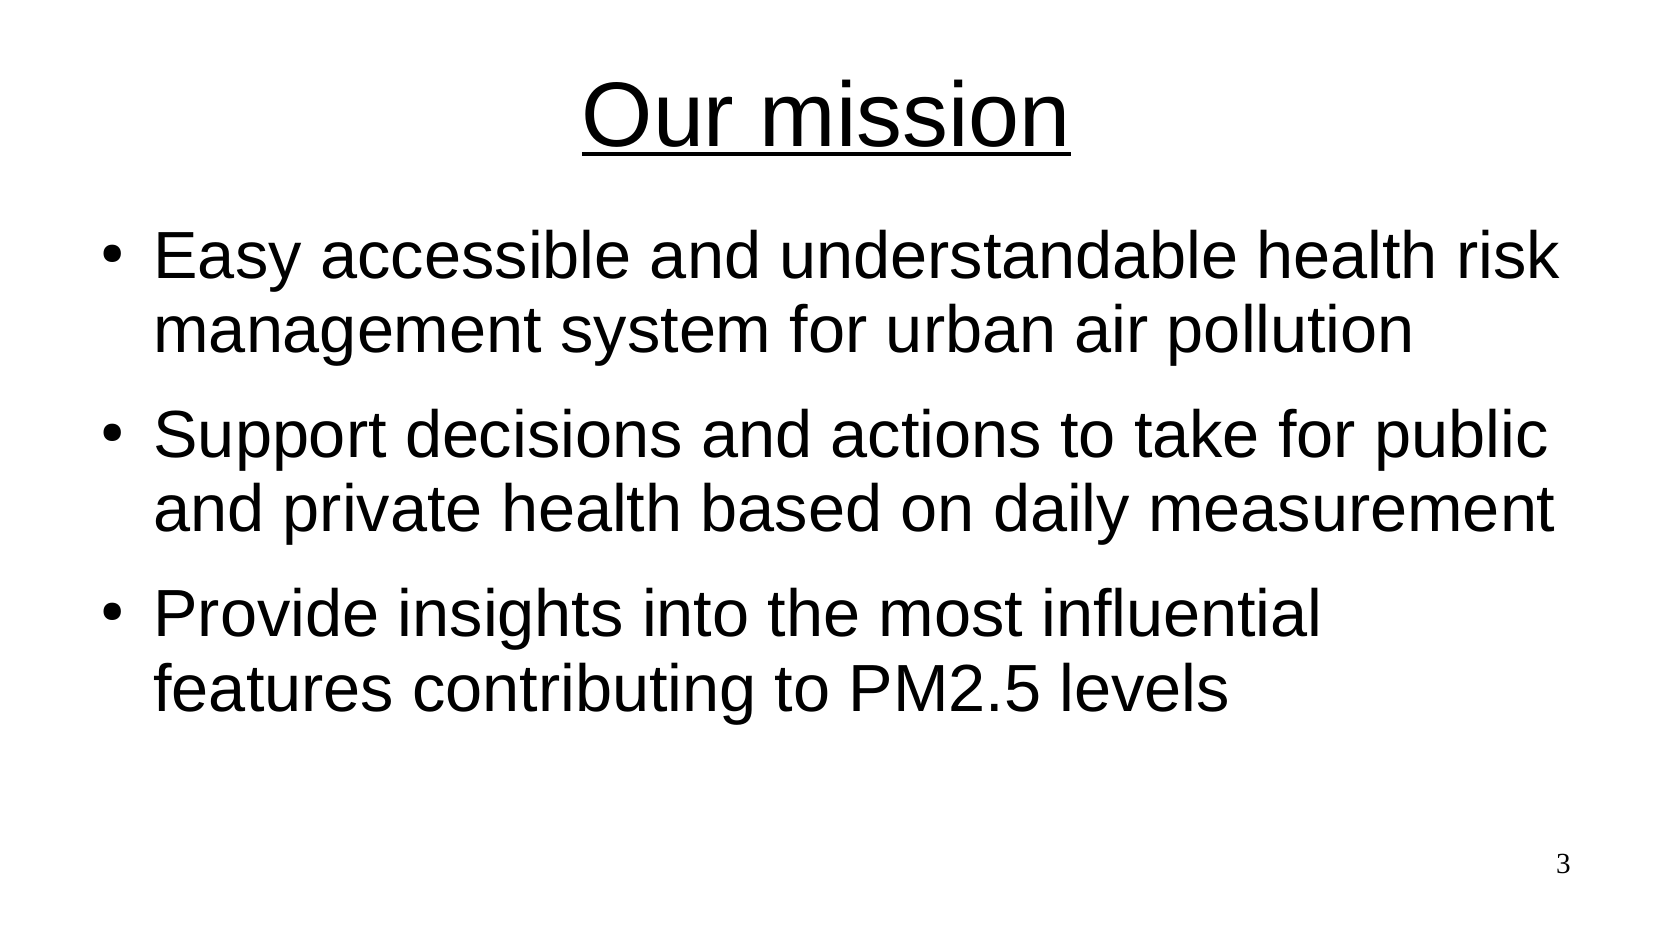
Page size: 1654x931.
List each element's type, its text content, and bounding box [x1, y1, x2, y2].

title Our mission [82, 37, 1571, 193]
list Easy accessible and understandable health risk management system for urban air pollution Support decisions and actions to take for public and private health based on daily measurement Provide insights into the most influential features contributing to PM2.5 levels [82, 217, 1571, 758]
